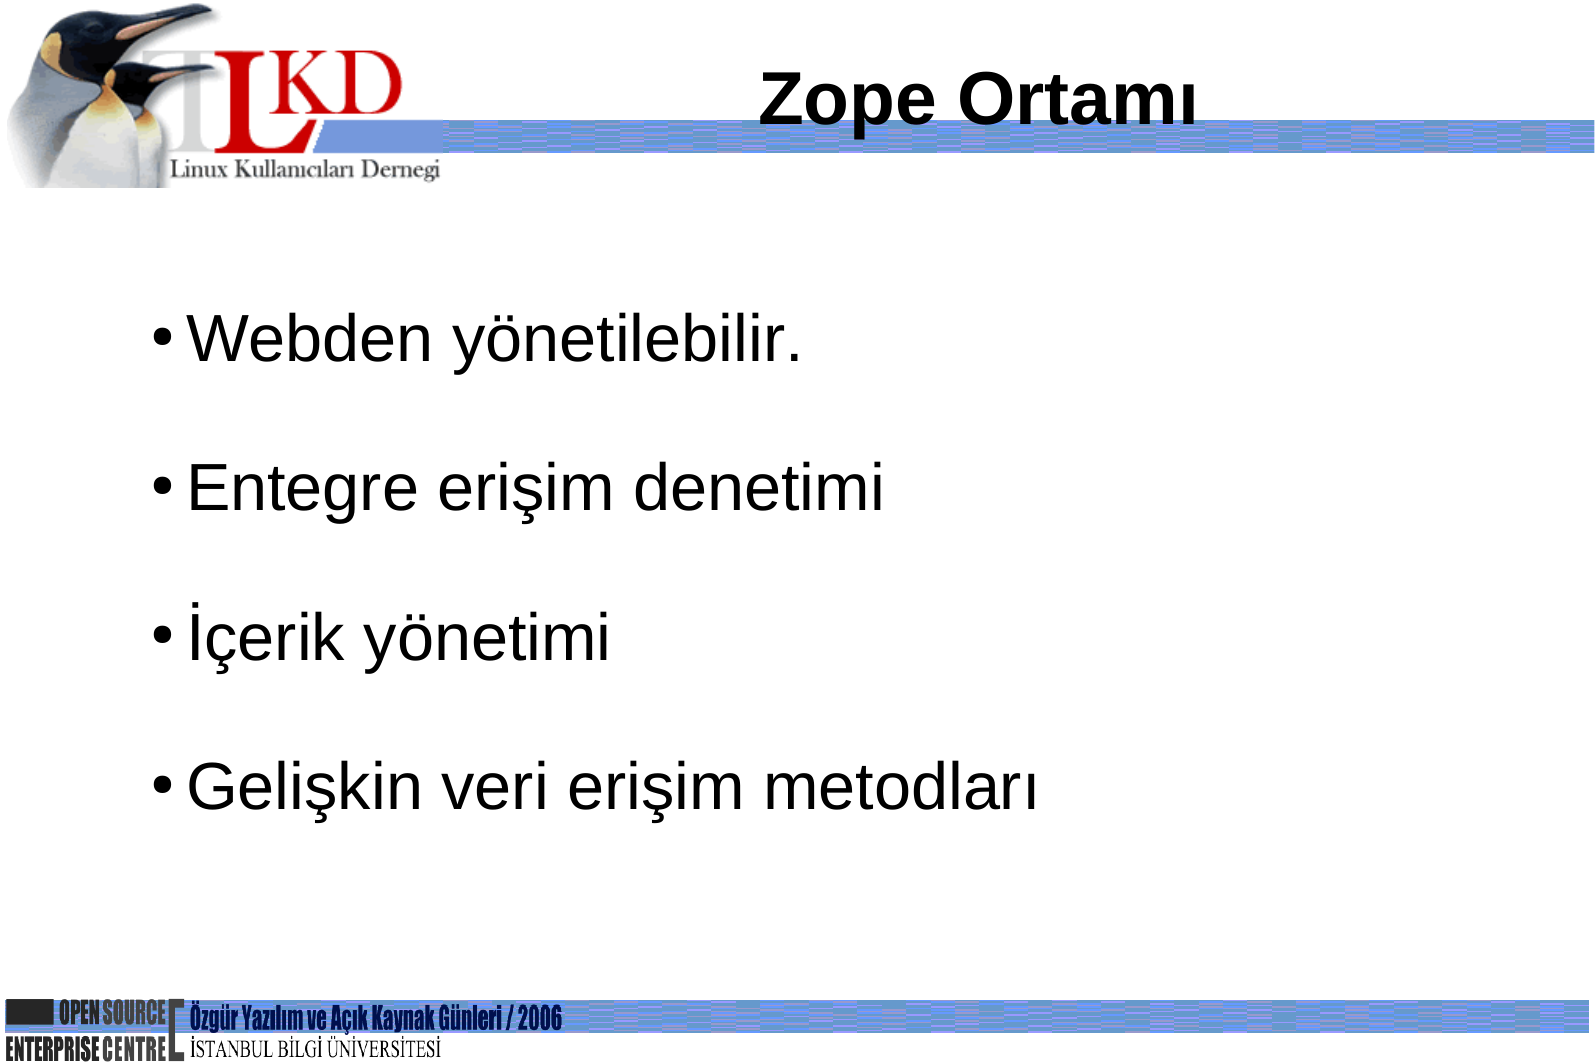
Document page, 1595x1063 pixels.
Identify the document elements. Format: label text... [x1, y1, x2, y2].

subtitle Webden yönetilebilir. Entegre erişim denetimi İçerik yönetimi Gelişkin veri erişim metodları [79, 256, 1515, 943]
picture [0, 879, 1589, 1063]
title Zope Ortamı [442, 49, 1515, 148]
picture [7, 0, 1595, 188]
